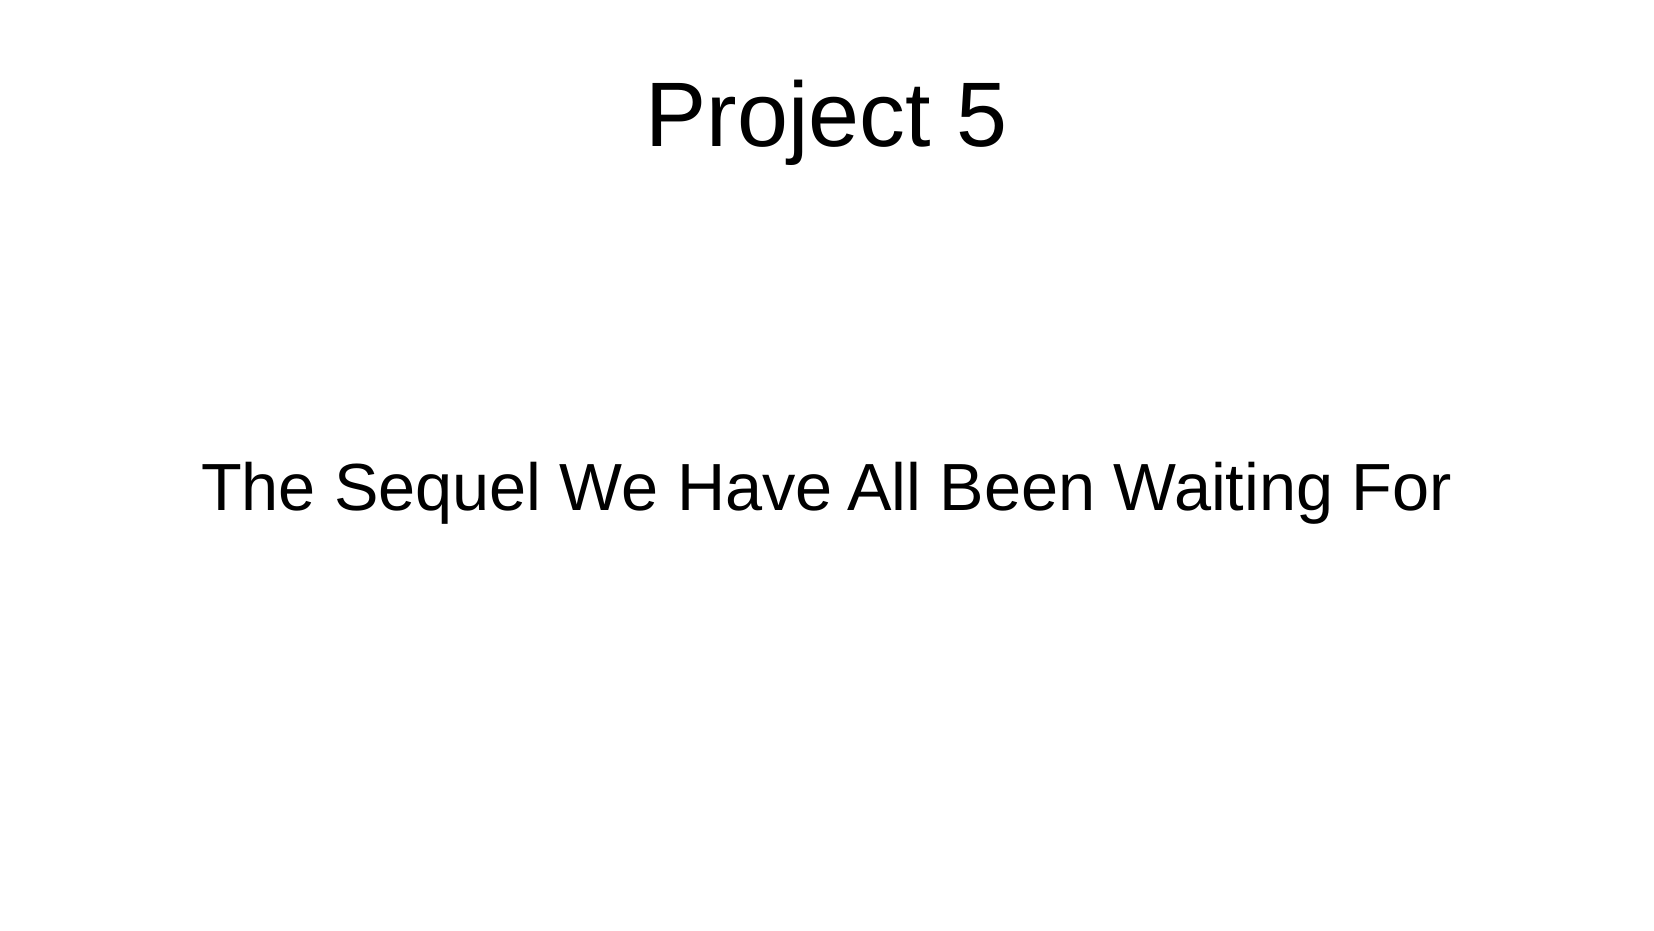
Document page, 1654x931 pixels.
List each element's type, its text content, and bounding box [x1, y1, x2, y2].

subtitle The Sequel We Have All Been Waiting For [82, 217, 1571, 758]
title Project 5 [82, 37, 1571, 193]
